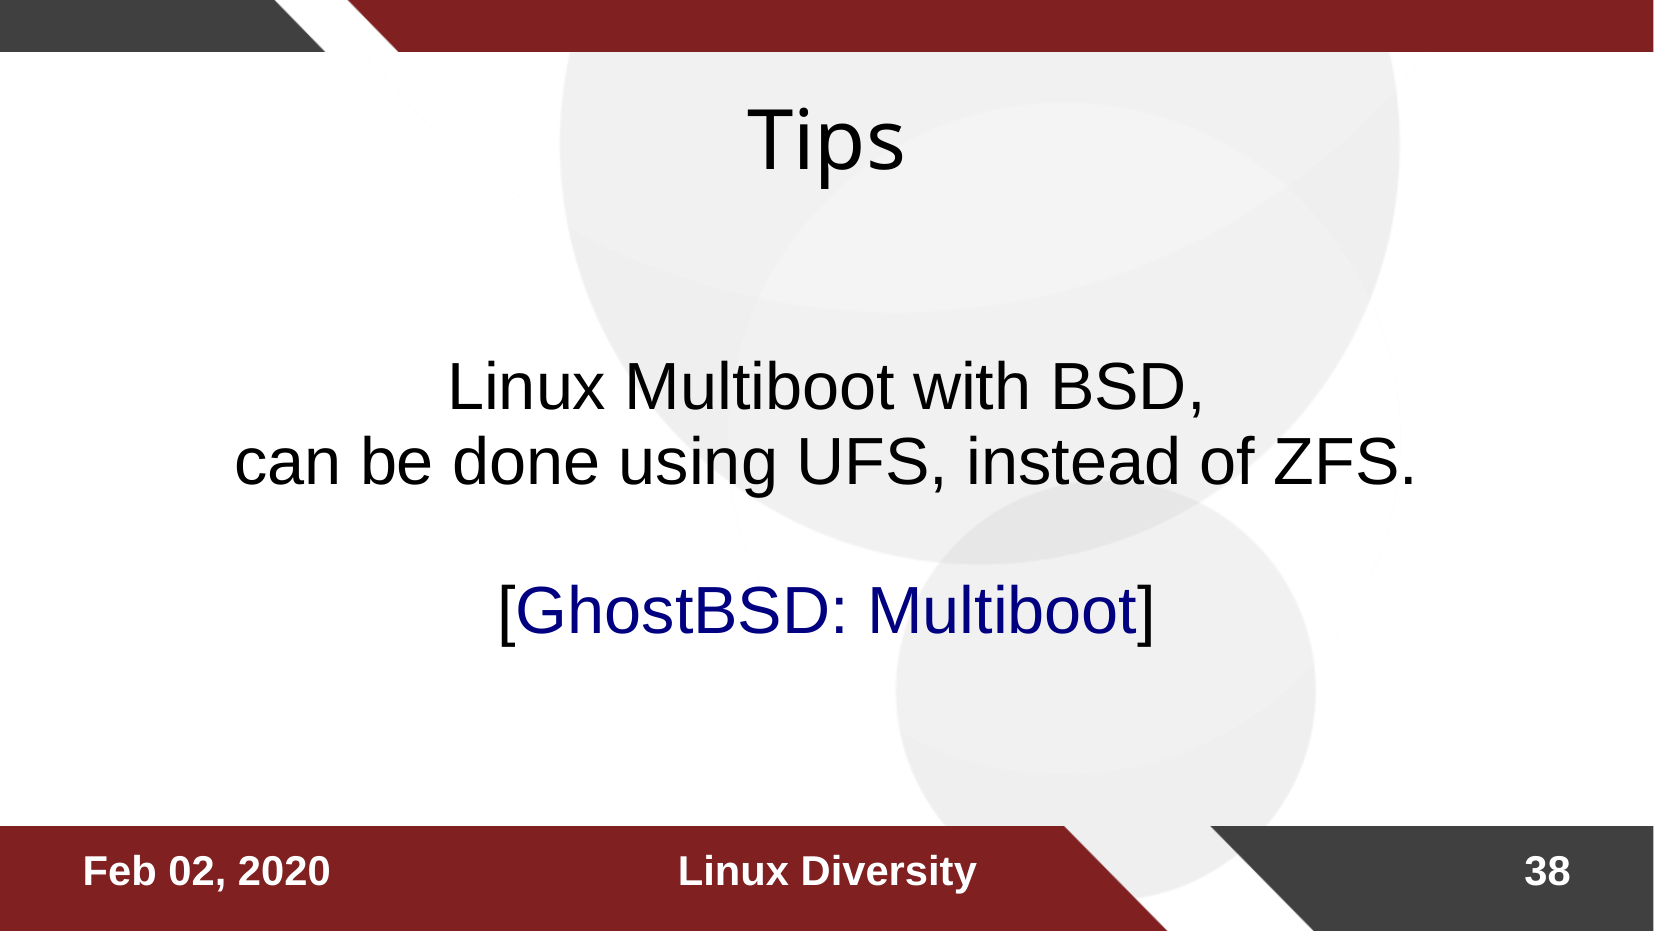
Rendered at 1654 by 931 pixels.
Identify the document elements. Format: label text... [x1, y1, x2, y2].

picture [0, 826, 1654, 931]
title Tips [82, 59, 1571, 216]
picture [0, 0, 1654, 52]
subtitle Linux Multiboot with BSD, can be done using UFS, instead of ZFS. [GhostBSD: Multiboot] [82, 239, 1571, 757]
